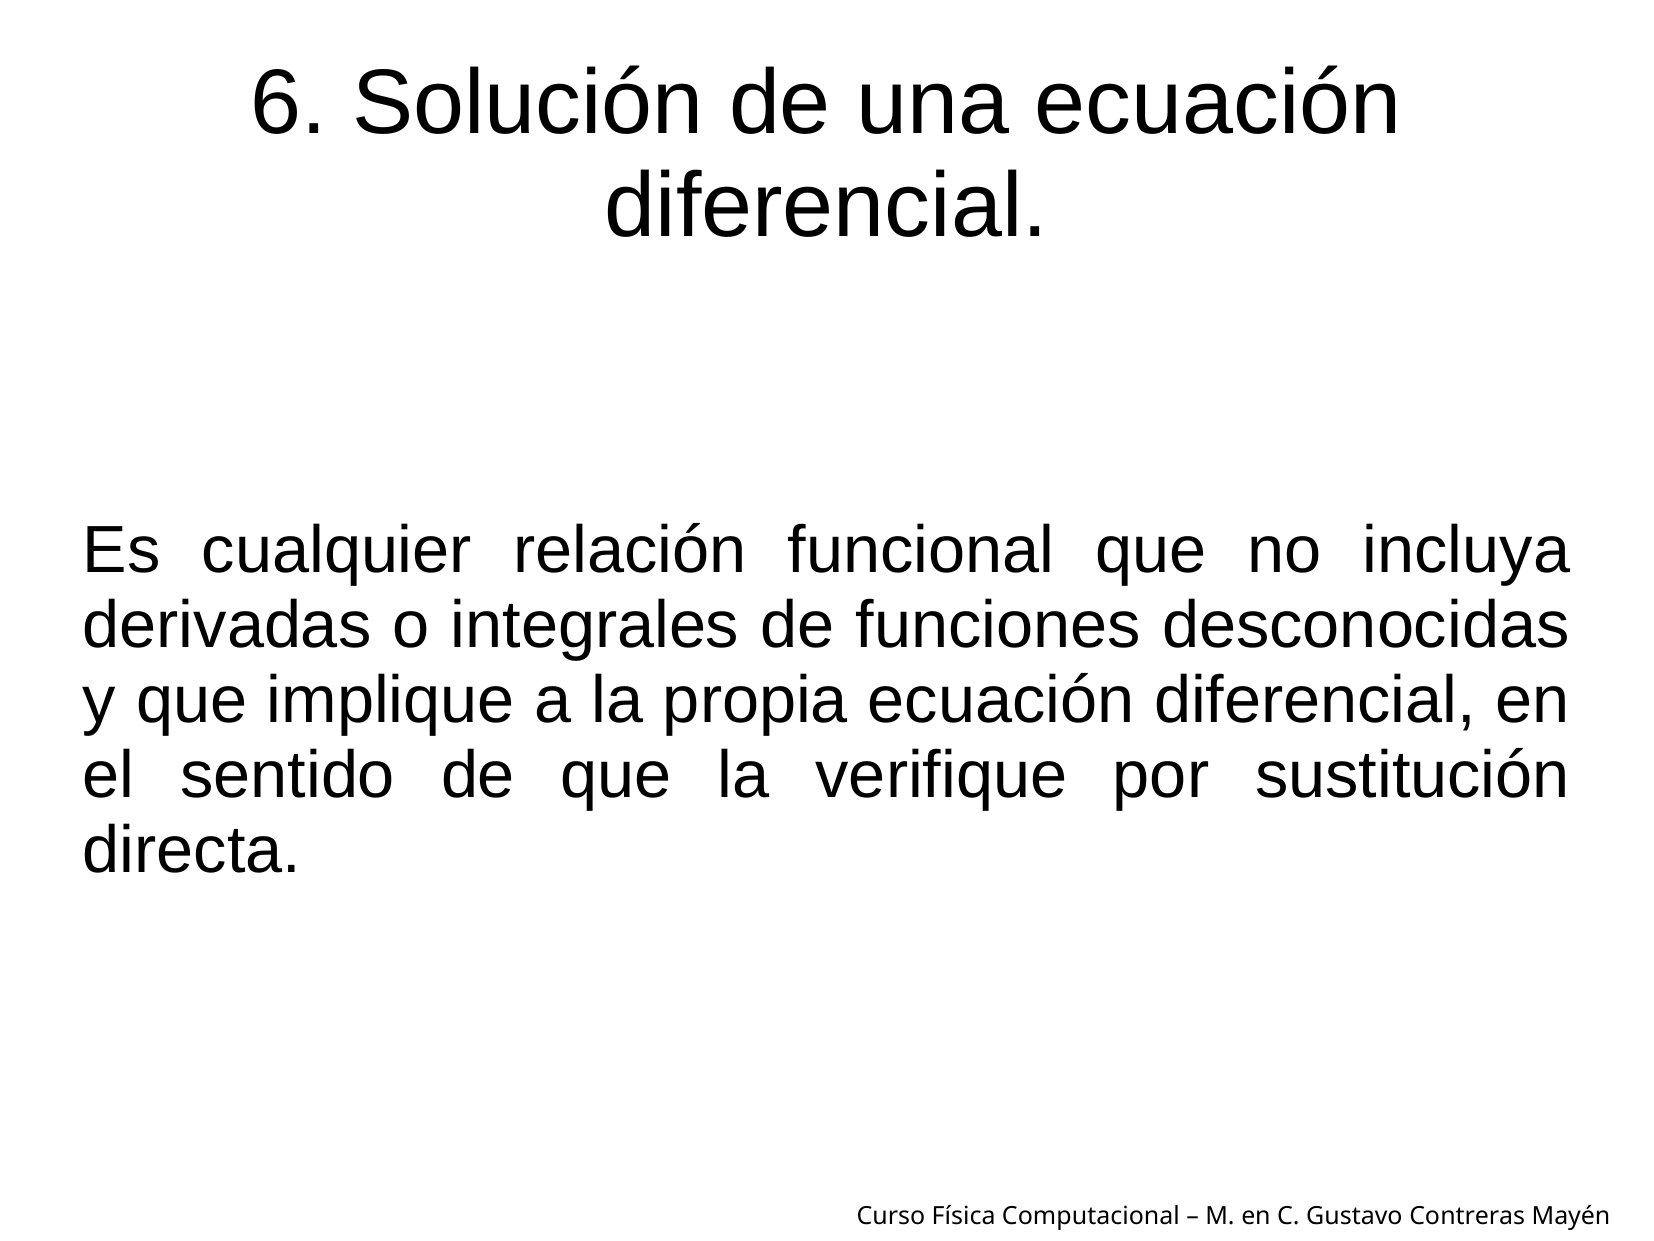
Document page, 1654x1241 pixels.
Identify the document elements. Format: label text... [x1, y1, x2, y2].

subtitle Es cualquier relación funcional que no incluya derivadas o integrales de funciones desconocidas y que implique a la propia ecuación diferencial, en el sentido de que la verifique por sustitución directa. [82, 290, 1571, 1109]
title 6. Solución de una ecuación diferencial. [82, 49, 1571, 257]
